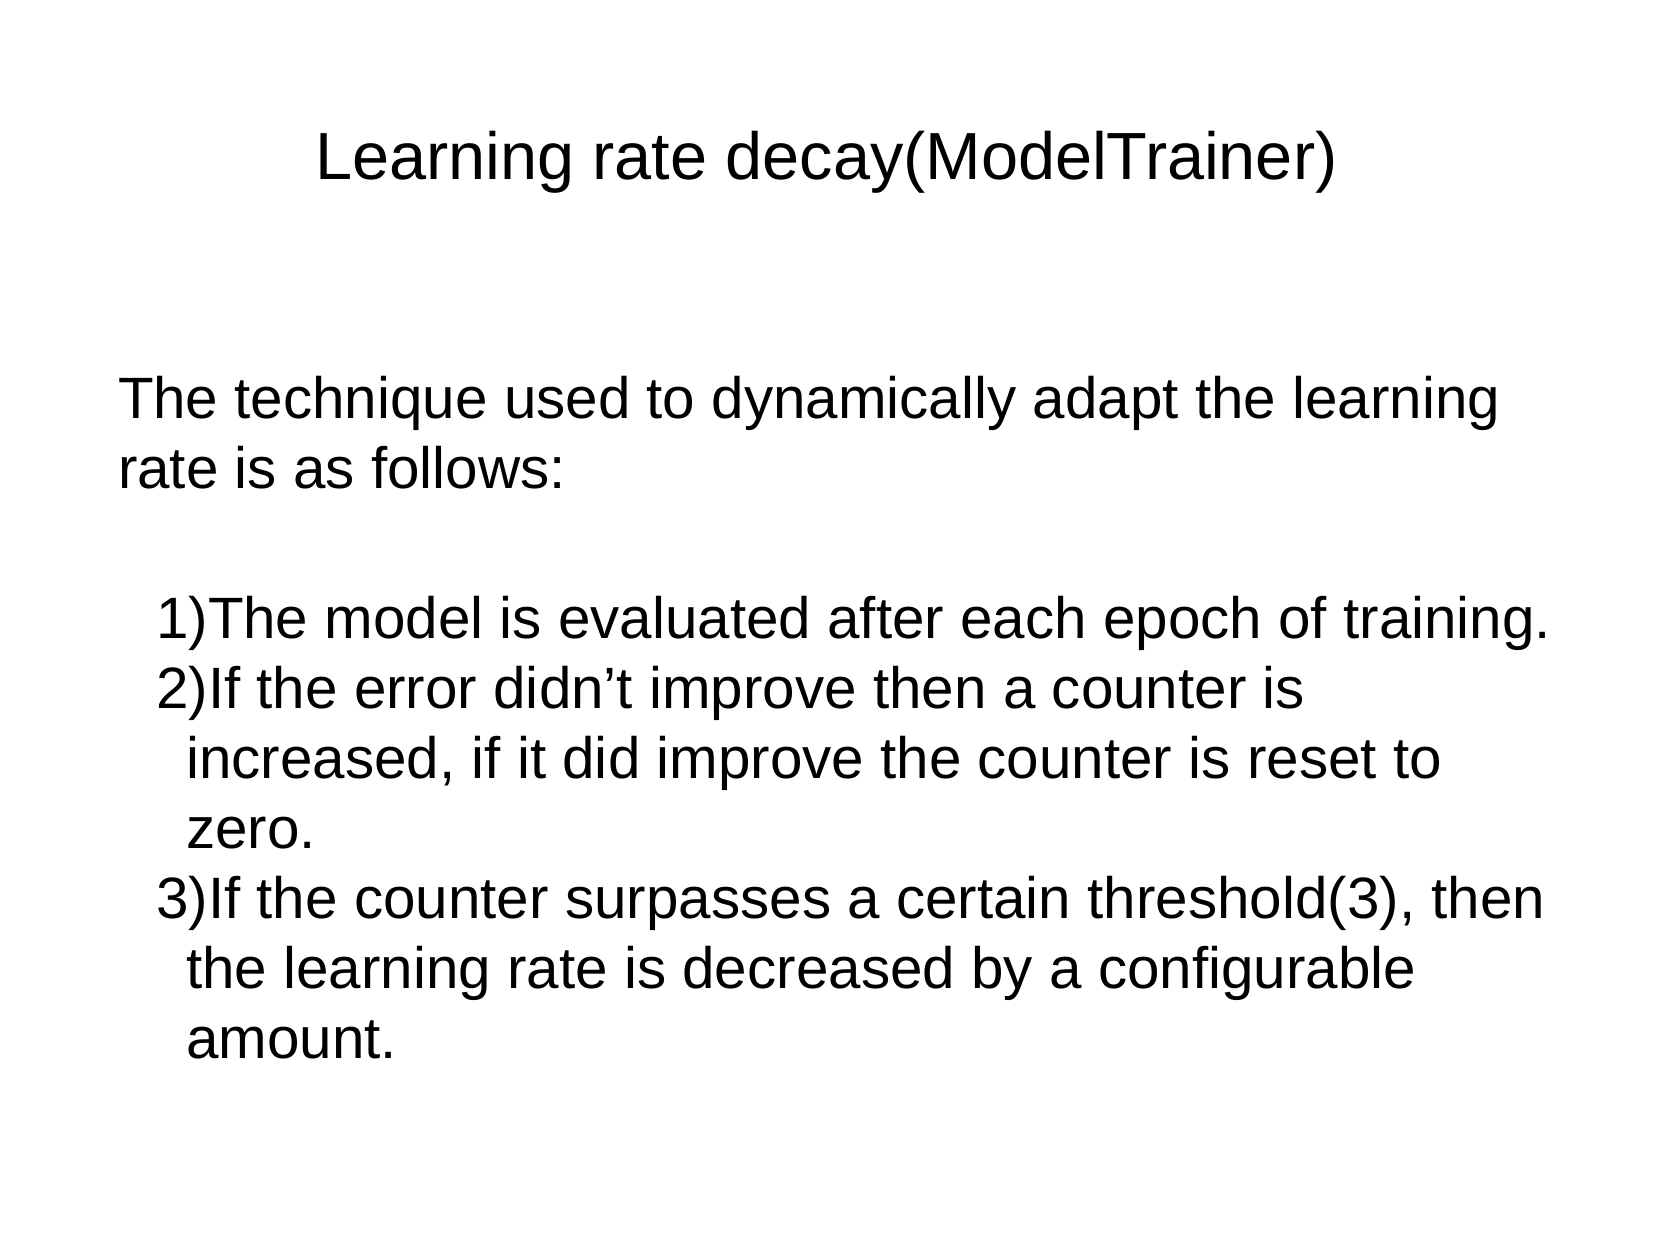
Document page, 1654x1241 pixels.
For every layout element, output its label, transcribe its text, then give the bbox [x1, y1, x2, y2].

text_box The technique used to dynamically adapt the learning rate is as follows: The model is evaluated after each epoch of training. If the error didn’t improve then a counter is increased, if it did improve the counter is reset to zero. If the counter surpasses a certain threshold(3), then the learning rate is decreased by a configurable amount. [82, 290, 1571, 1010]
text_box Learning rate decay(ModelTrainer) [82, 49, 1571, 257]
